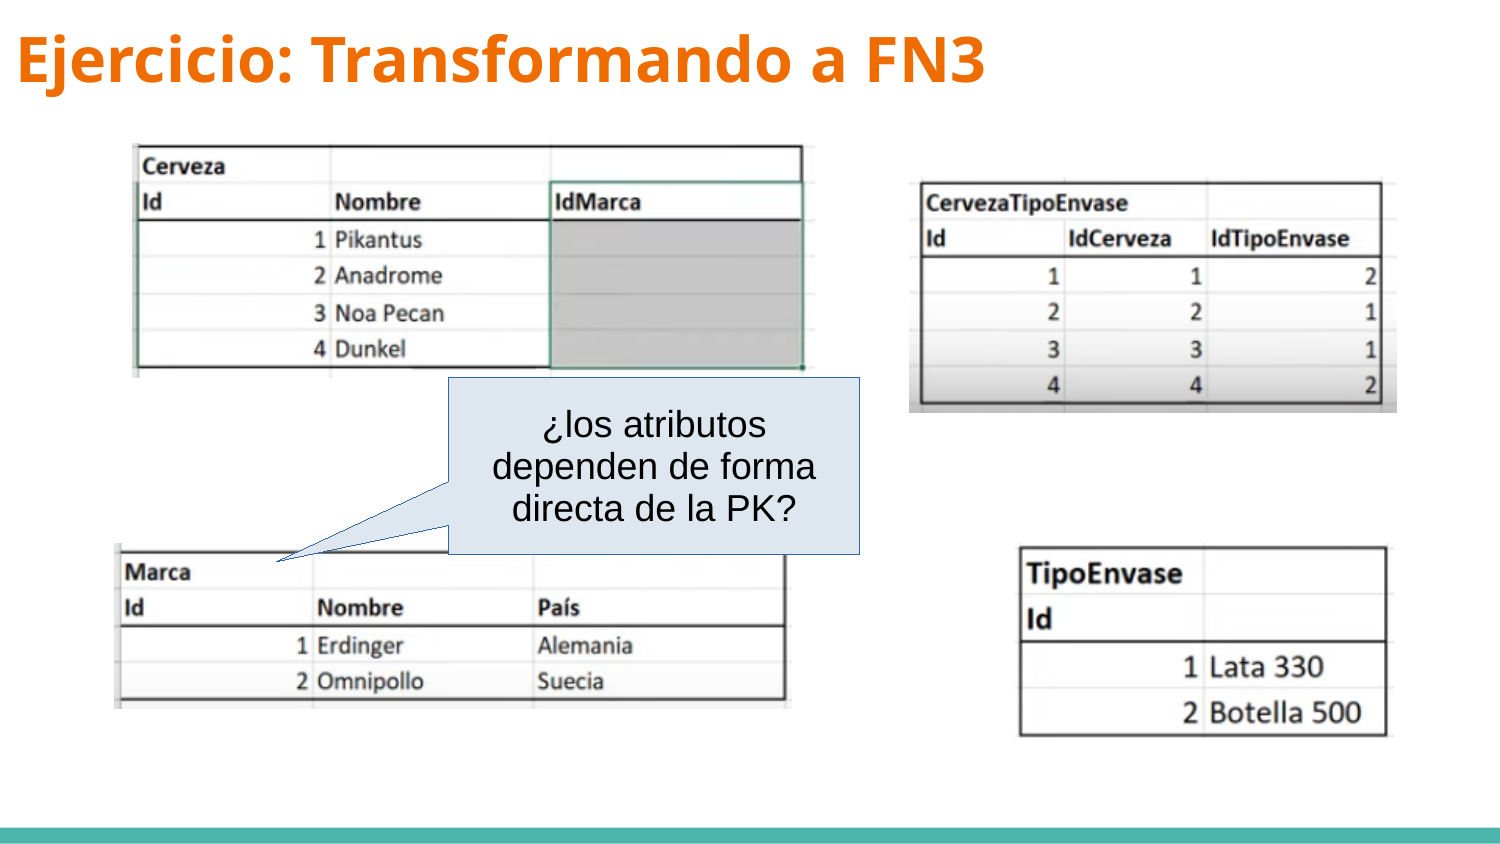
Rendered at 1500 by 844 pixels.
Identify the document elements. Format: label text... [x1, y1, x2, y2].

picture [132, 143, 815, 378]
title Ejercicio: Transformando a FN3 [0, 0, 1398, 116]
picture [909, 177, 1397, 414]
picture [114, 543, 792, 709]
text_box ¿los atributos dependen de forma directa de la PK? [276, 377, 860, 562]
picture [1015, 543, 1394, 739]
